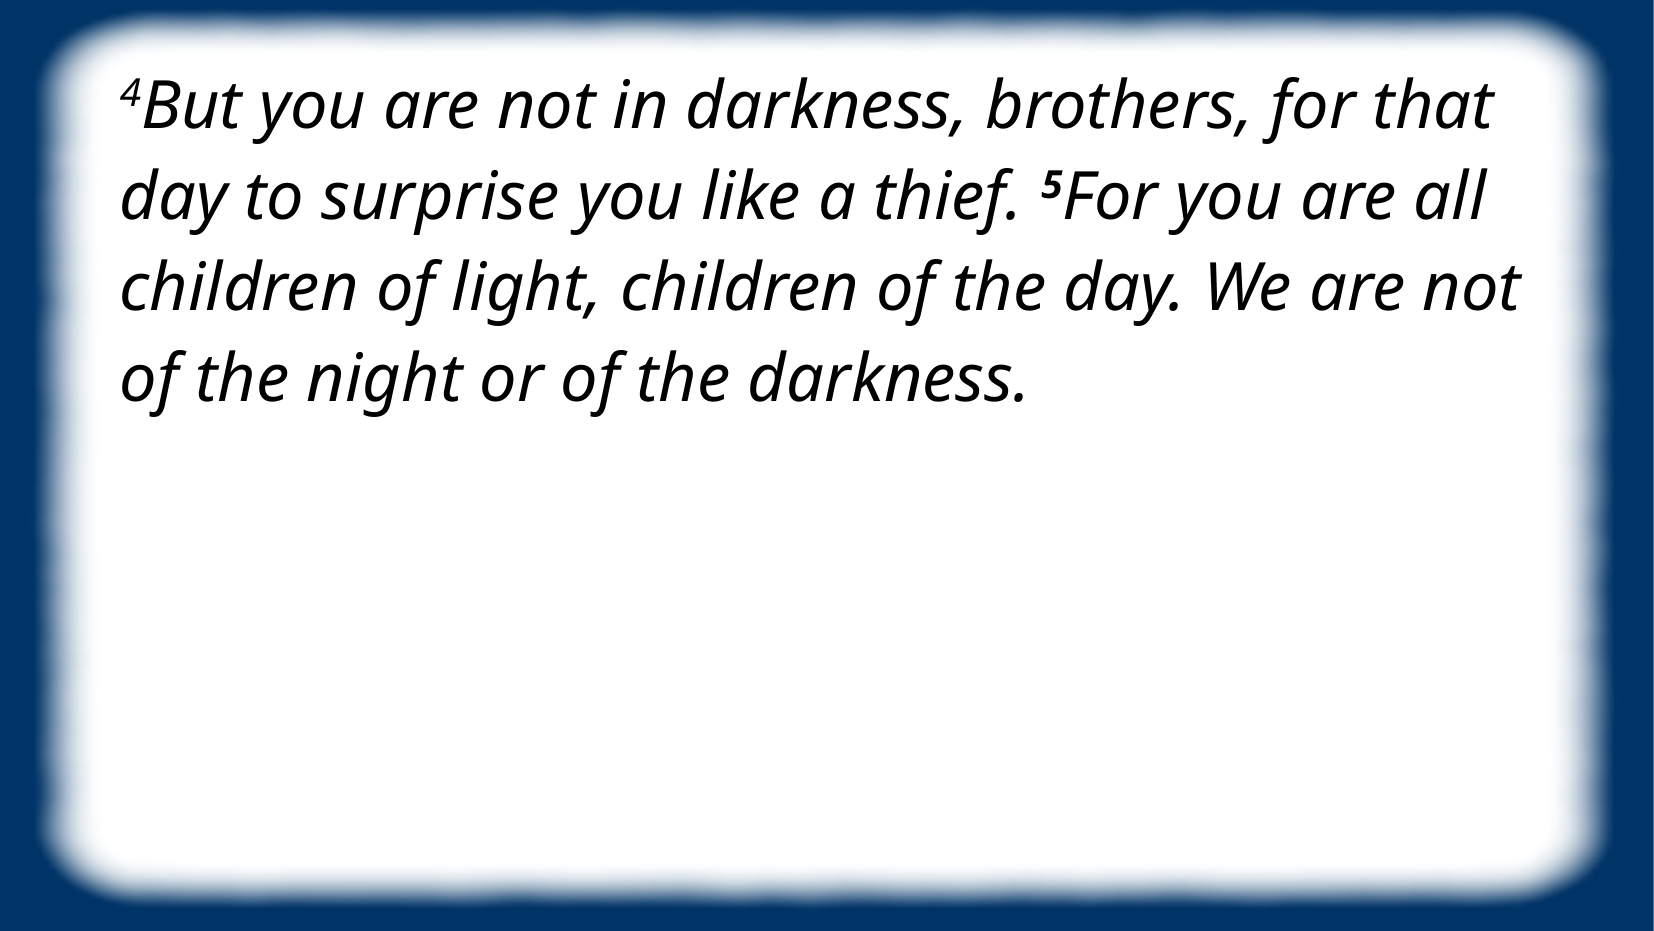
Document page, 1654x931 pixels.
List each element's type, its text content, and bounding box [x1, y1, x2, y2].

picture [0, 0, 1654, 931]
text_box 4But you are not in darkness, brothers, for that day to surprise you like a thief. 5For you are all children of light, children of the day. We are not of the night or of the darkness. [105, 50, 1561, 421]
